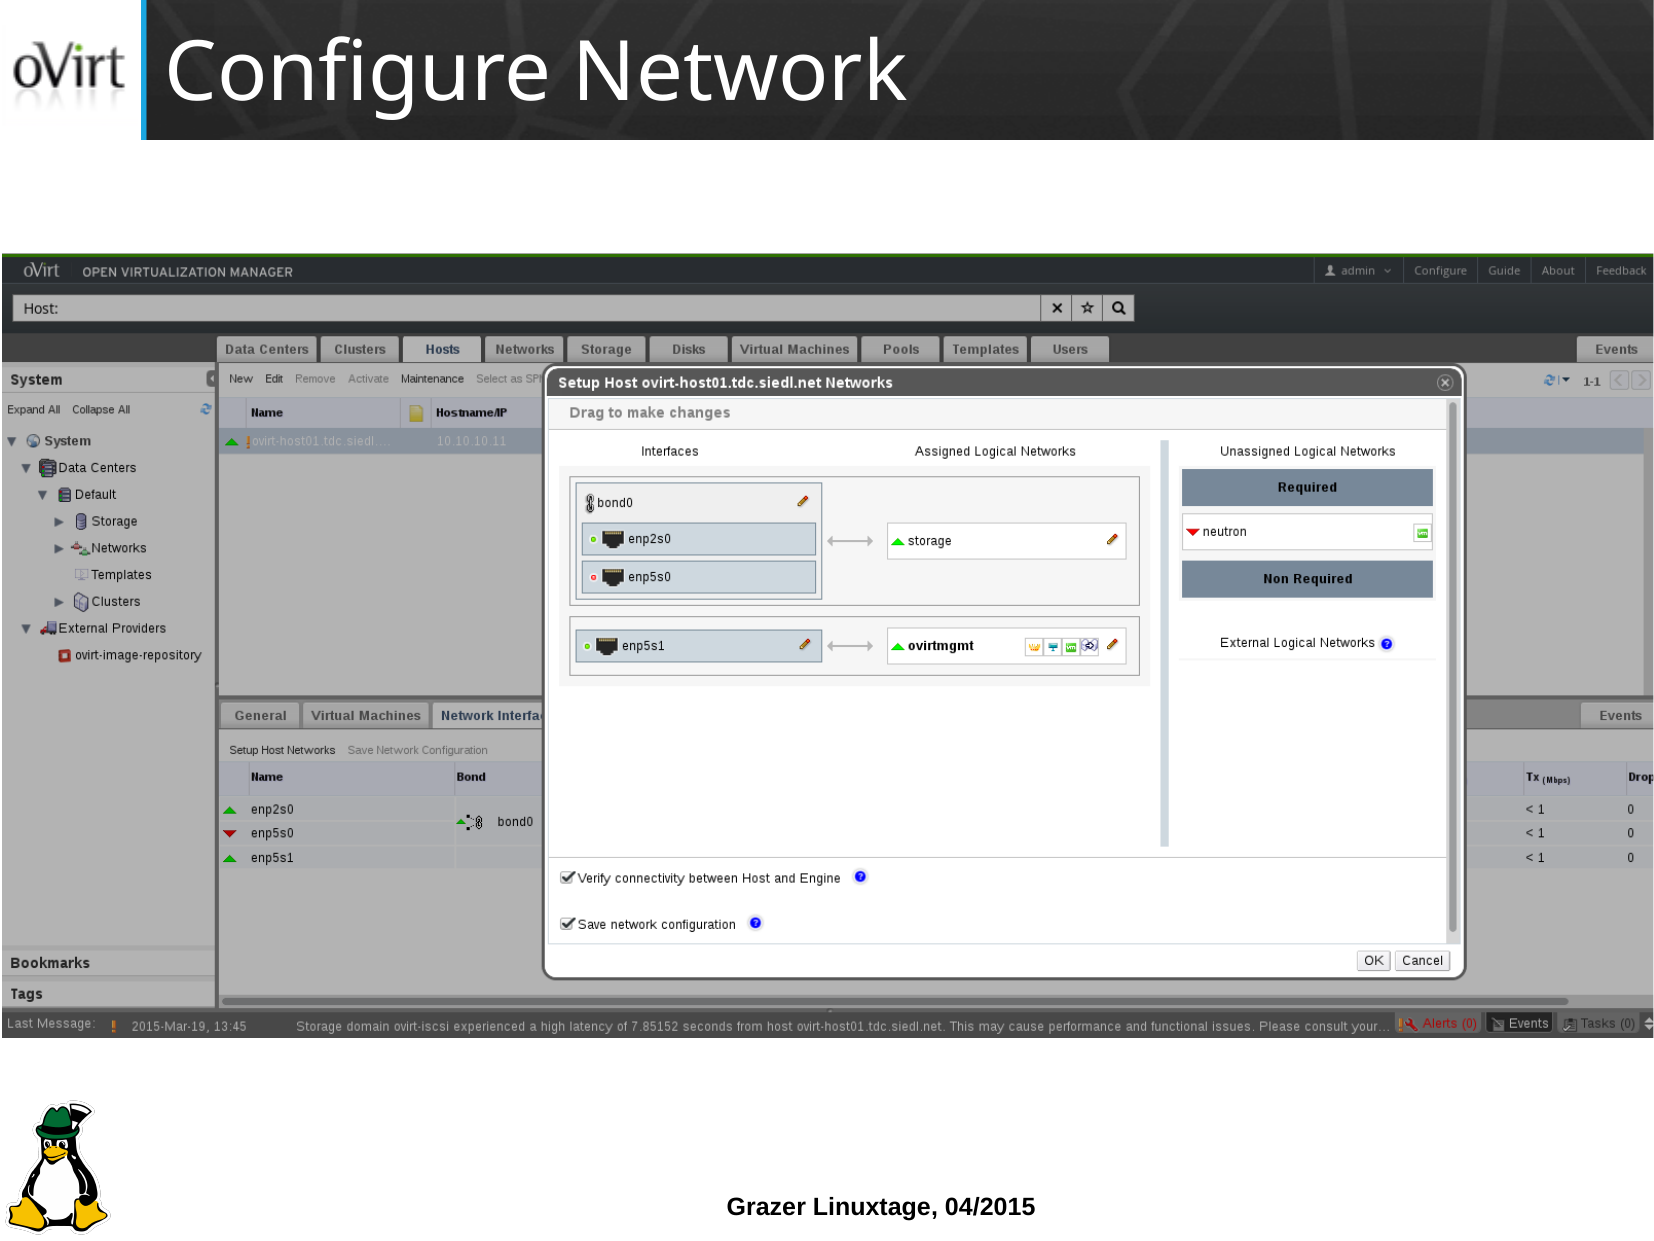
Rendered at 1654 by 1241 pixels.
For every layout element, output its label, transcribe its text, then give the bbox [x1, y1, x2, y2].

picture [2, 253, 1654, 1038]
picture [5, 1100, 111, 1235]
title Configure Network [164, 18, 1653, 119]
picture [0, 0, 1654, 140]
